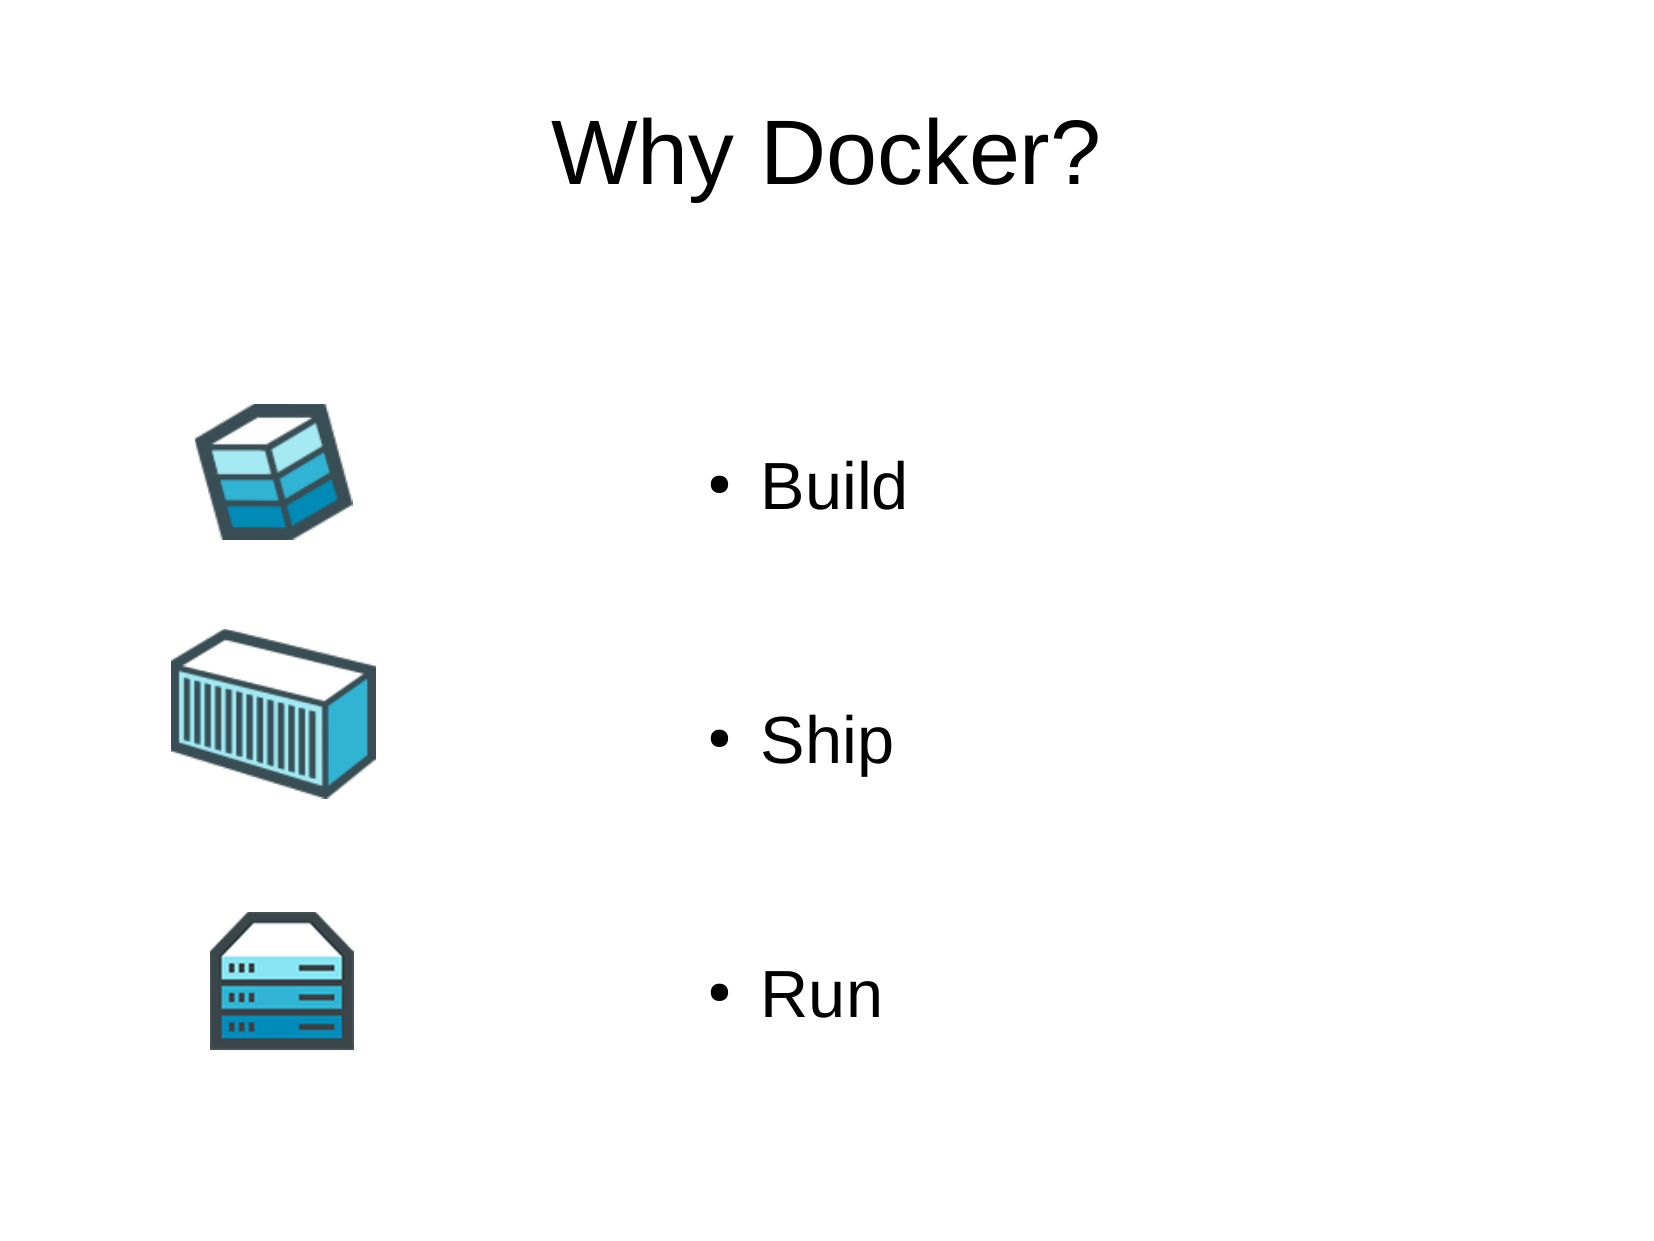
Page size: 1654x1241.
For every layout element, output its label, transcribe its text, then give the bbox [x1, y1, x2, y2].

picture [210, 912, 354, 1051]
list Build Ship Run [690, 345, 1489, 1111]
picture [171, 629, 376, 799]
picture [195, 404, 353, 541]
title Why Docker? [82, 49, 1571, 257]
